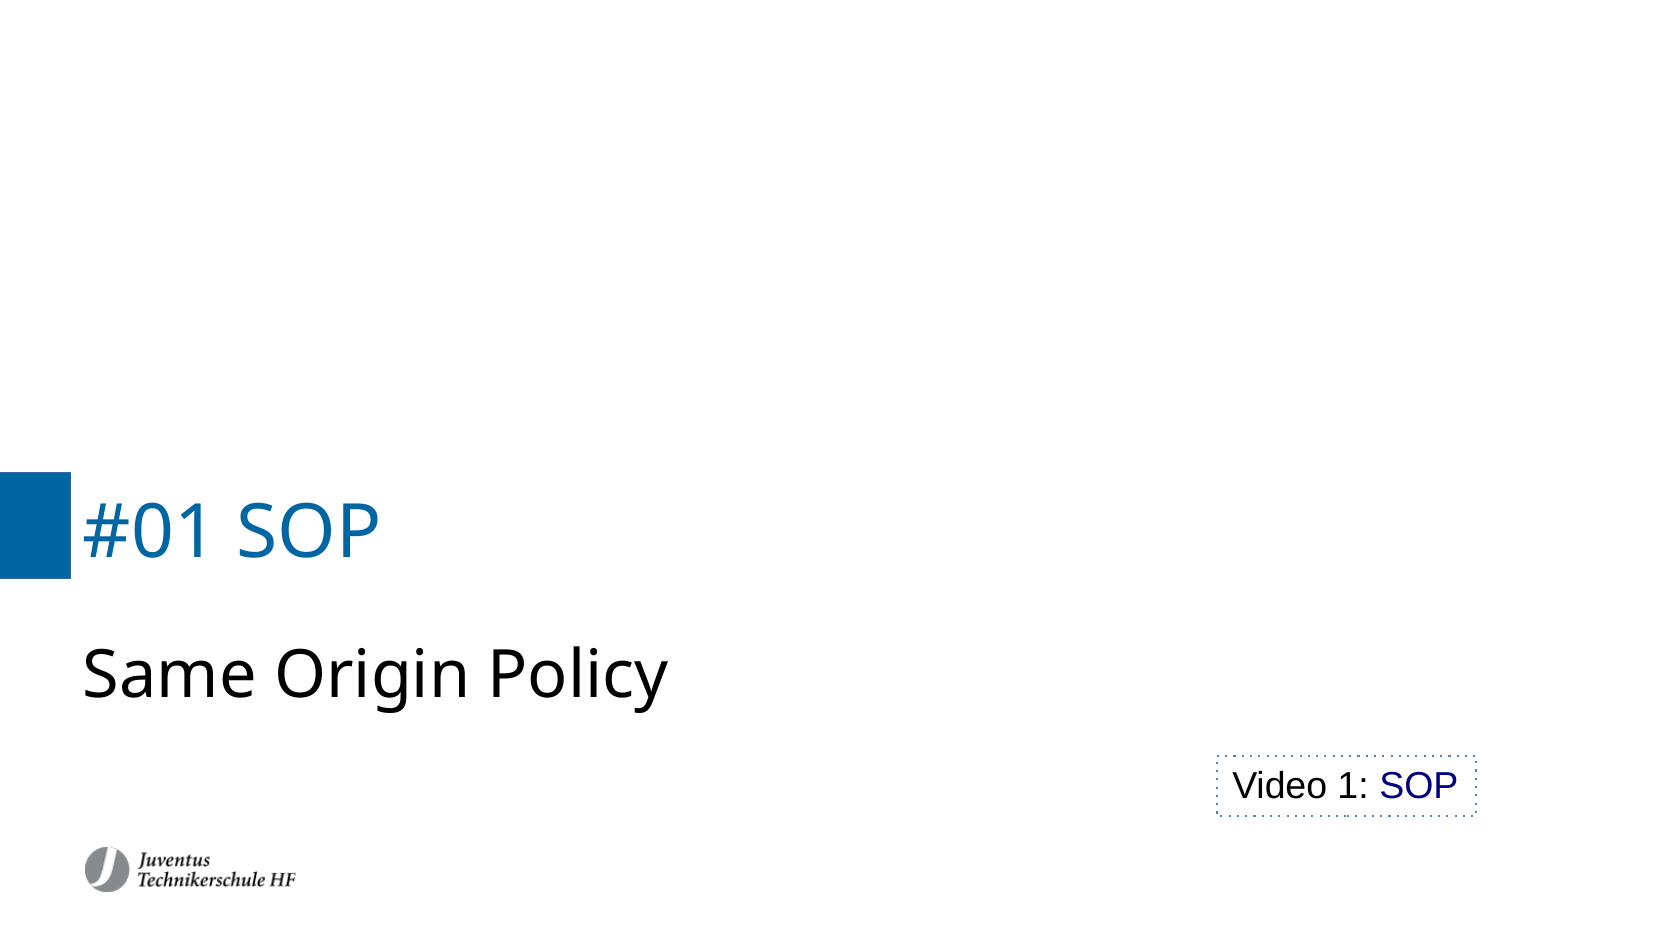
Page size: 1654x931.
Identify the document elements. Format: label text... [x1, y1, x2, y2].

picture [85, 847, 296, 892]
title #01 SOP [82, 450, 1571, 606]
text_box Video 1: SOP [1216, 756, 1477, 816]
list Same Origin Policy [82, 625, 1571, 758]
